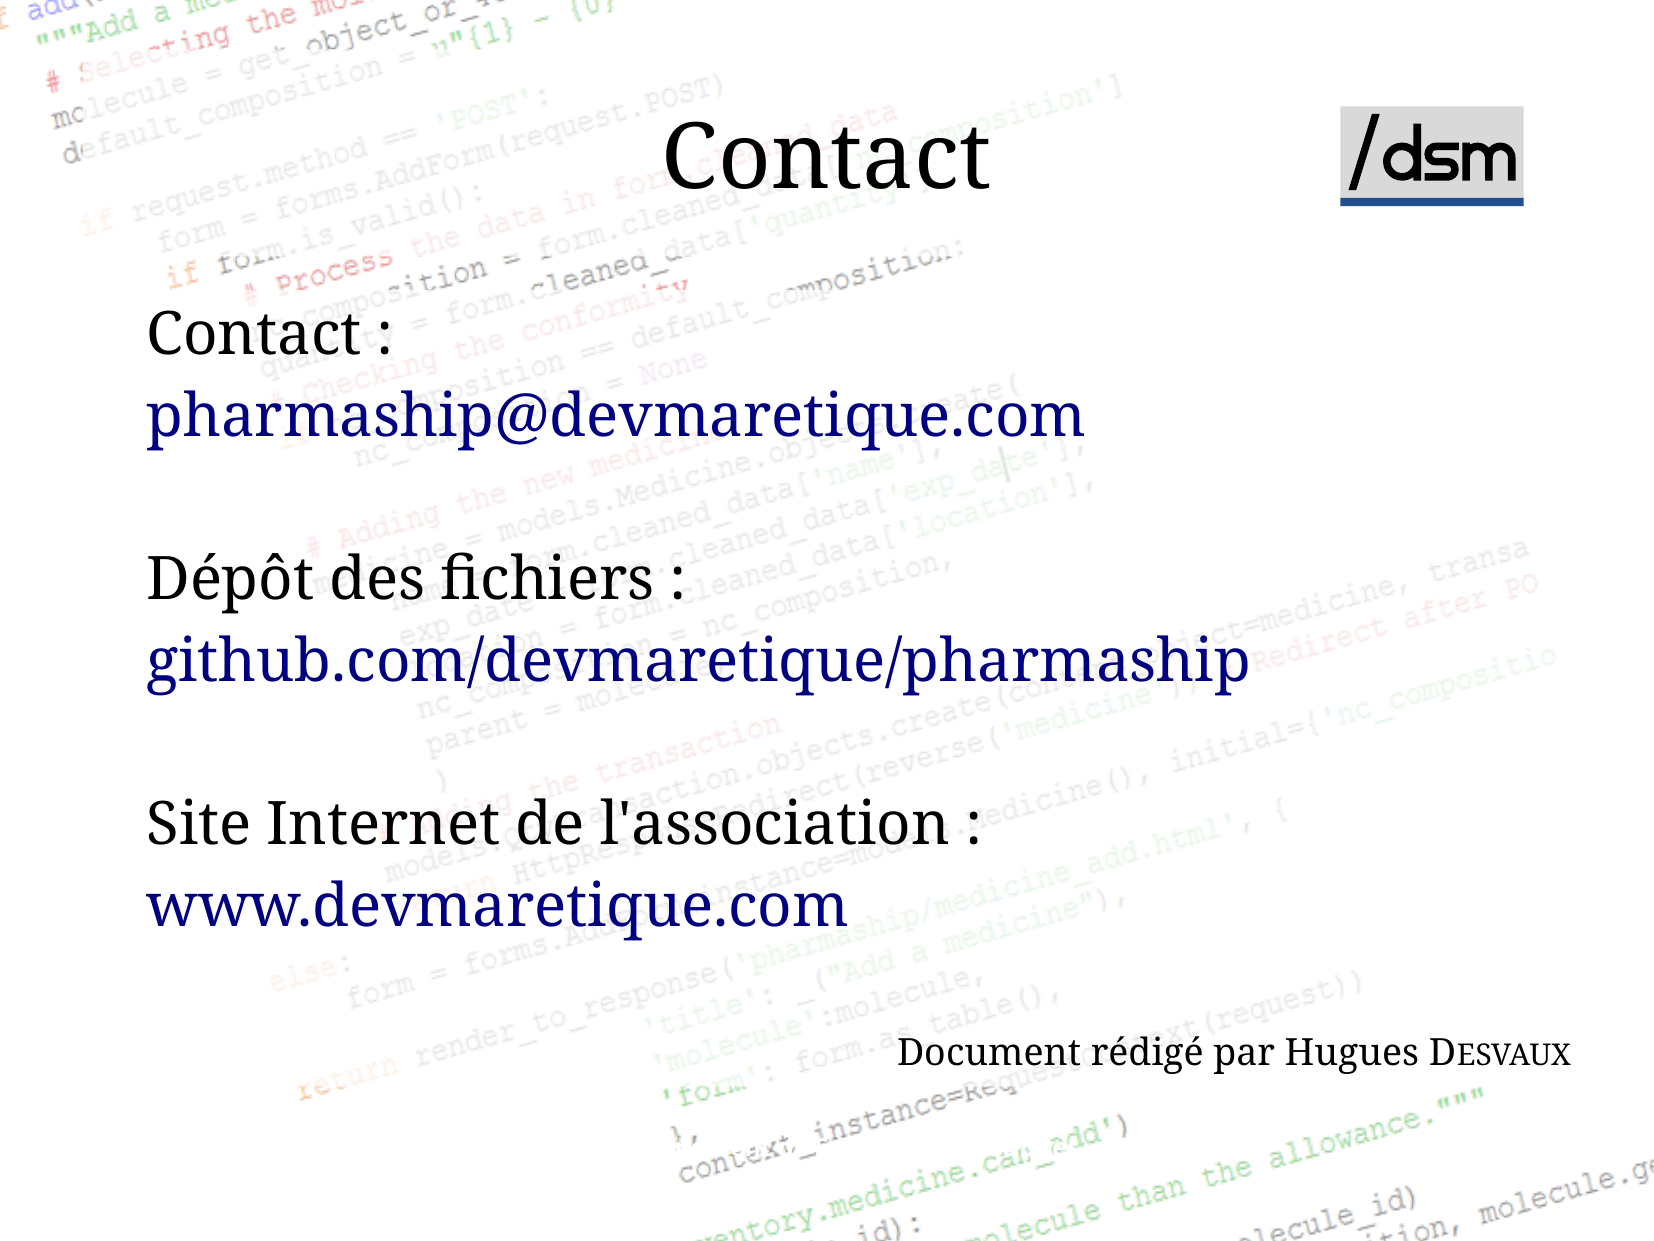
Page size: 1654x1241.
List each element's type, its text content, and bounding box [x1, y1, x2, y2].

picture [0, 0, 1654, 1241]
list Contact : pharmaship@devmaretique.com Dépôt des fichiers : github.com/devmaretique/pharmaship Site Internet de l'association : www.devmaretique.com Document rédigé par Hugues DESVAUX [82, 290, 1571, 1087]
title Contact [82, 49, 1571, 257]
